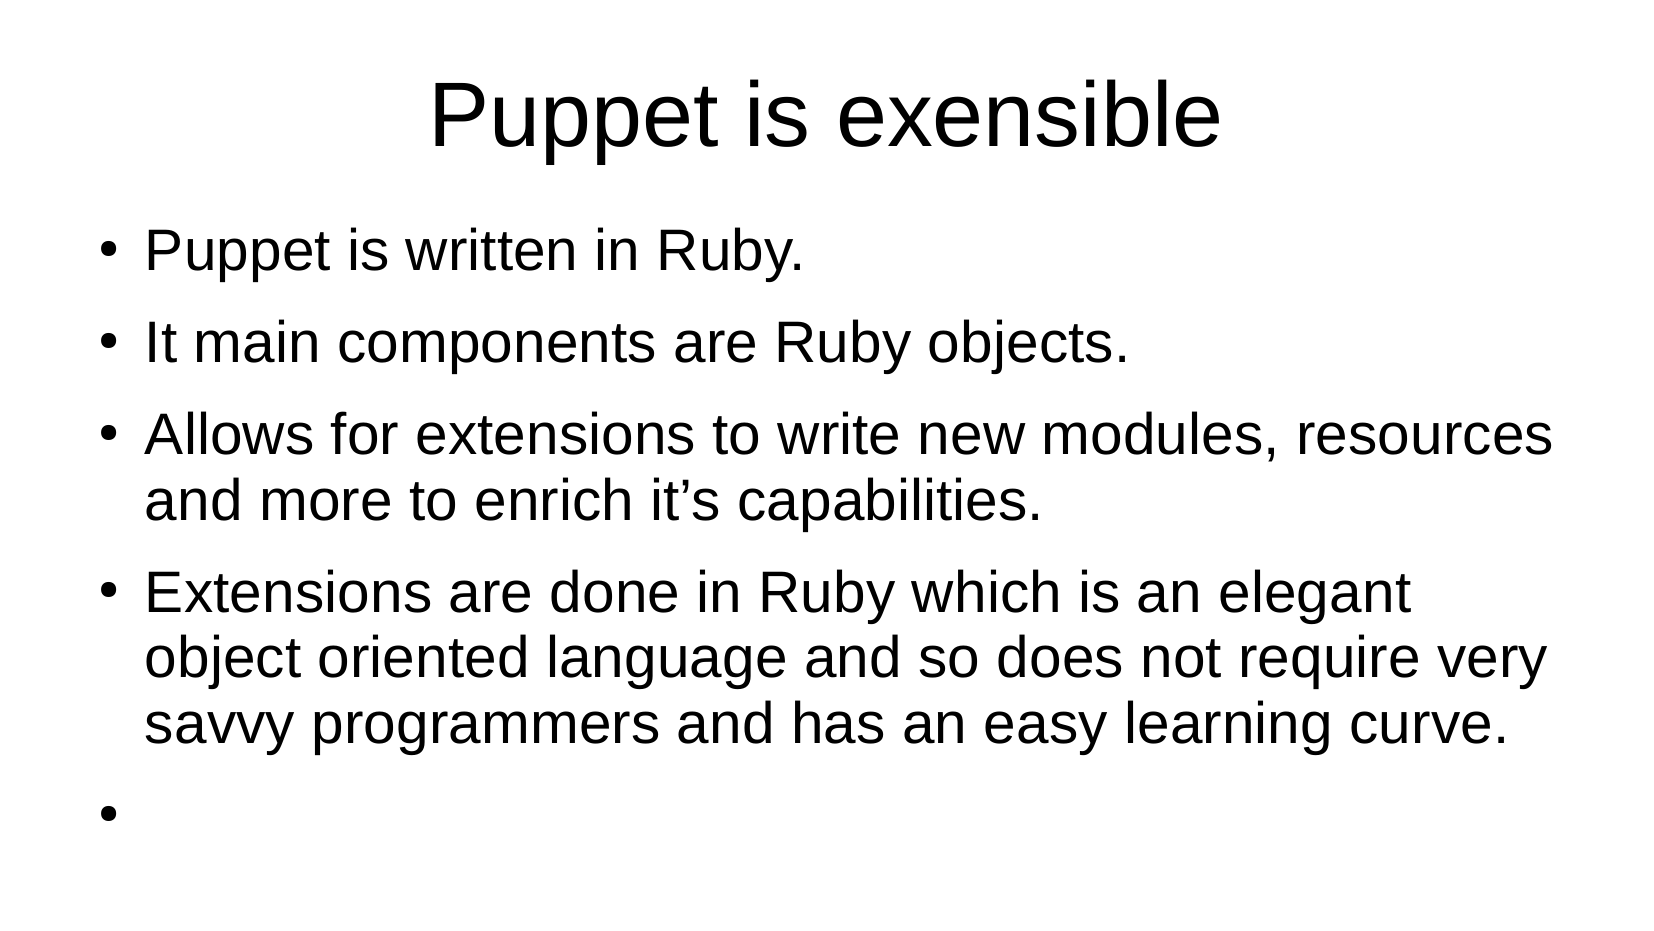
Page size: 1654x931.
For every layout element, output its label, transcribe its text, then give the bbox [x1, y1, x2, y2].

list Puppet is written in Ruby. It main components are Ruby objects. Allows for extensions to write new modules, resources and more to enrich it’s capabilities. Extensions are done in Ruby which is an elegant object oriented language and so does not require very savvy programmers and has an easy learning curve. [82, 217, 1571, 758]
title Puppet is exensible [82, 37, 1571, 193]
